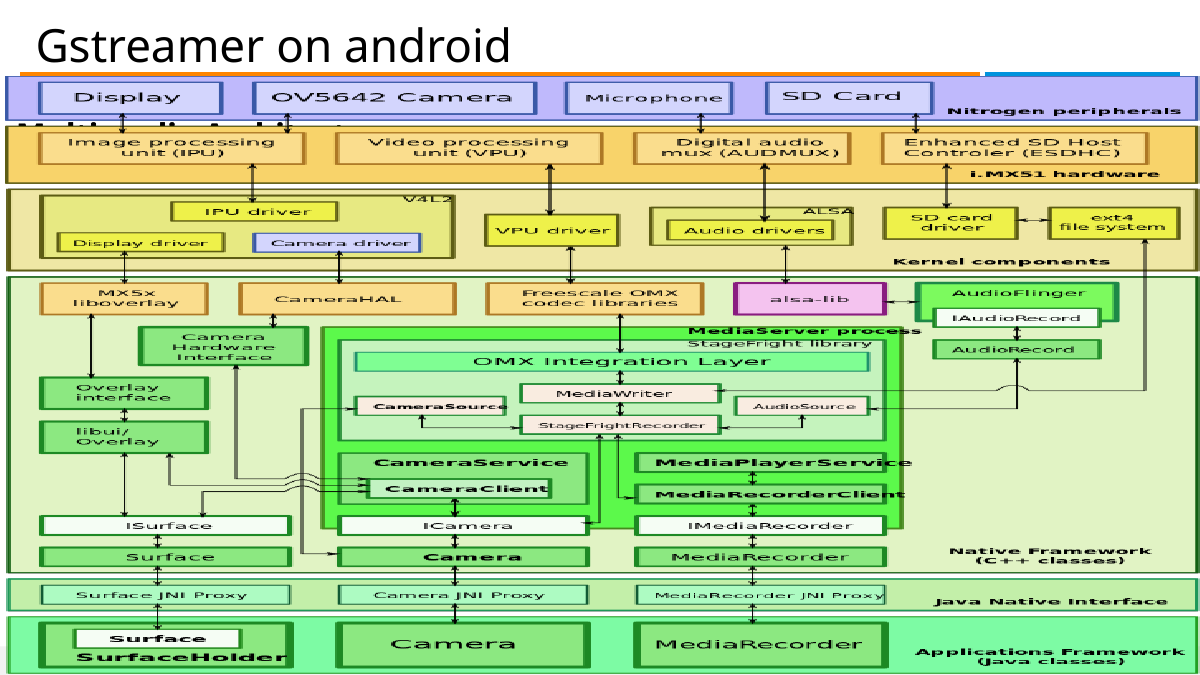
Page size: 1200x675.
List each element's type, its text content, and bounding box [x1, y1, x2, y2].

title Gstreamer on android [24, 18, 1200, 71]
picture [5, 76, 1200, 674]
text_box Multimedia Architecture [1, 84, 5, 633]
